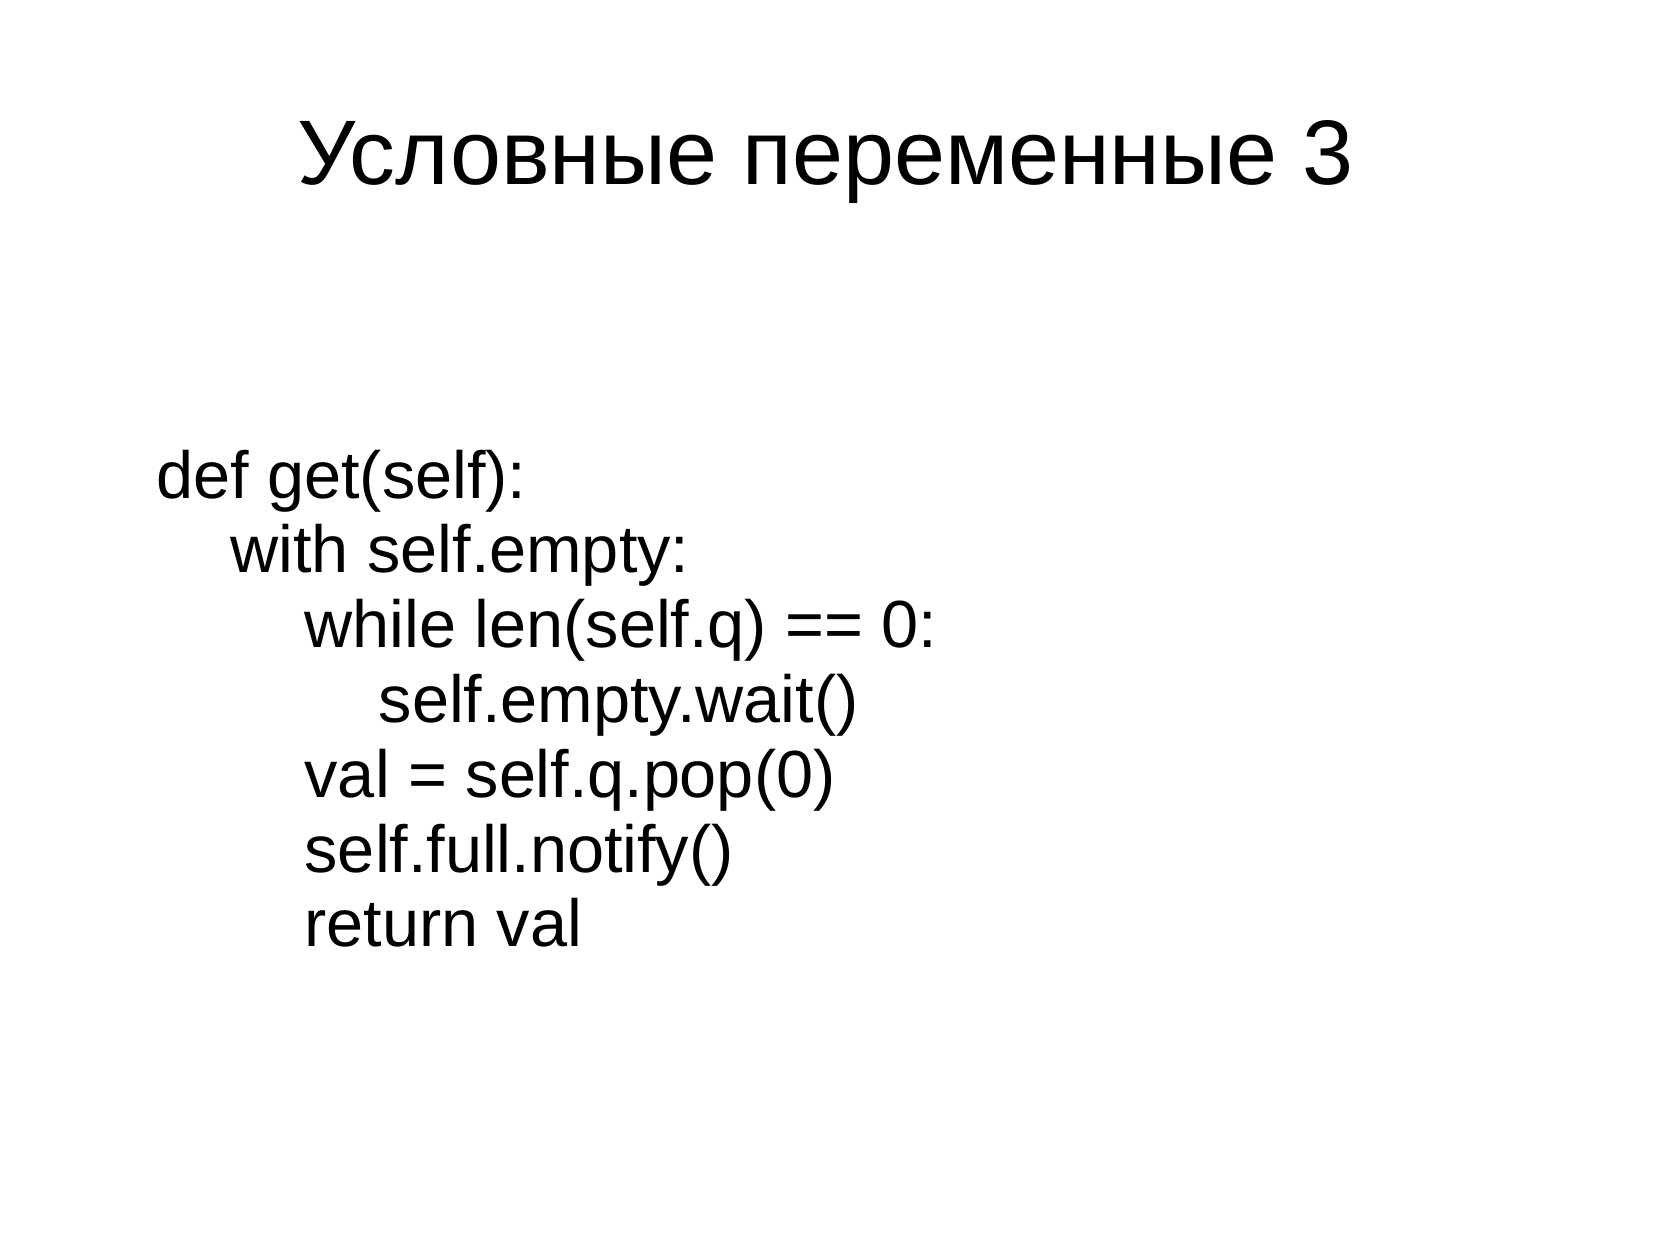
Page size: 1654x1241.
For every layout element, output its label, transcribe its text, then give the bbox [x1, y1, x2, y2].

title Условные переменные 3 [82, 56, 1571, 250]
subtitle def get(self): with self.empty: while len(self.q) == 0: self.empty.wait() val = self.q.pop(0) self.full.notify() return val [82, 297, 1571, 1102]
